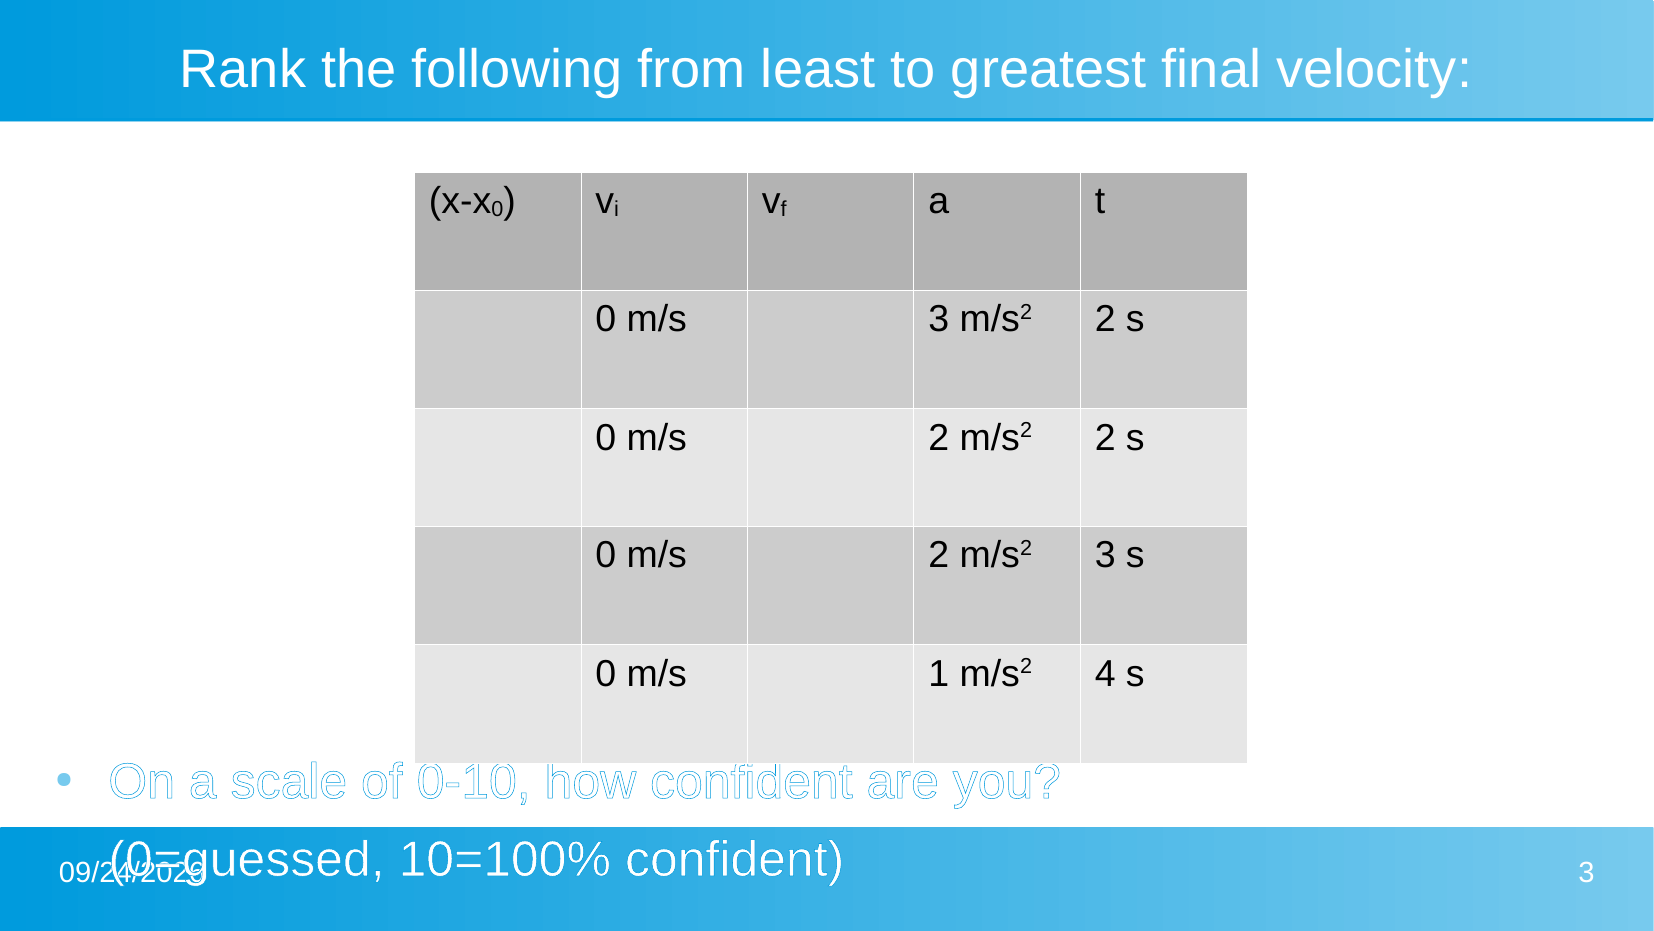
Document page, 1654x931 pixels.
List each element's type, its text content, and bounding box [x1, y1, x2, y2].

table_cell 2 s [1081, 291, 1247, 408]
title Rank the following from least to greatest final velocity: [59, 8, 1595, 130]
table_header t [1081, 173, 1247, 290]
table_cell 3 s [1081, 527, 1247, 644]
table_cell 0 m/s [582, 527, 747, 644]
table_cell [415, 291, 581, 408]
table_cell 0 m/s [582, 645, 747, 763]
table_header a [914, 173, 1080, 290]
table_cell [748, 527, 913, 644]
table_cell 3 m/s2 [914, 291, 1080, 408]
table_cell 2 m/s2 [914, 527, 1080, 644]
table_cell [415, 409, 581, 526]
table_header (x-x0) [415, 173, 581, 290]
table_header vf [748, 173, 913, 290]
table_cell 2 m/s2 [914, 409, 1080, 526]
table_cell 0 m/s [582, 409, 747, 526]
table_header vi [582, 173, 747, 290]
table_cell 0 m/s [582, 291, 747, 408]
table_cell 4 s [1081, 645, 1247, 763]
table_cell [415, 527, 581, 644]
table_cell [748, 291, 913, 408]
table_cell 2 s [1081, 409, 1247, 526]
table_cell [415, 645, 581, 763]
table_cell 1 m/s2 [914, 645, 1080, 763]
table_cell [748, 645, 913, 763]
table_cell [748, 409, 913, 526]
list On a scale of 0-10, how confident are you? (0=guessed, 10=100% confident) [37, 675, 1573, 931]
